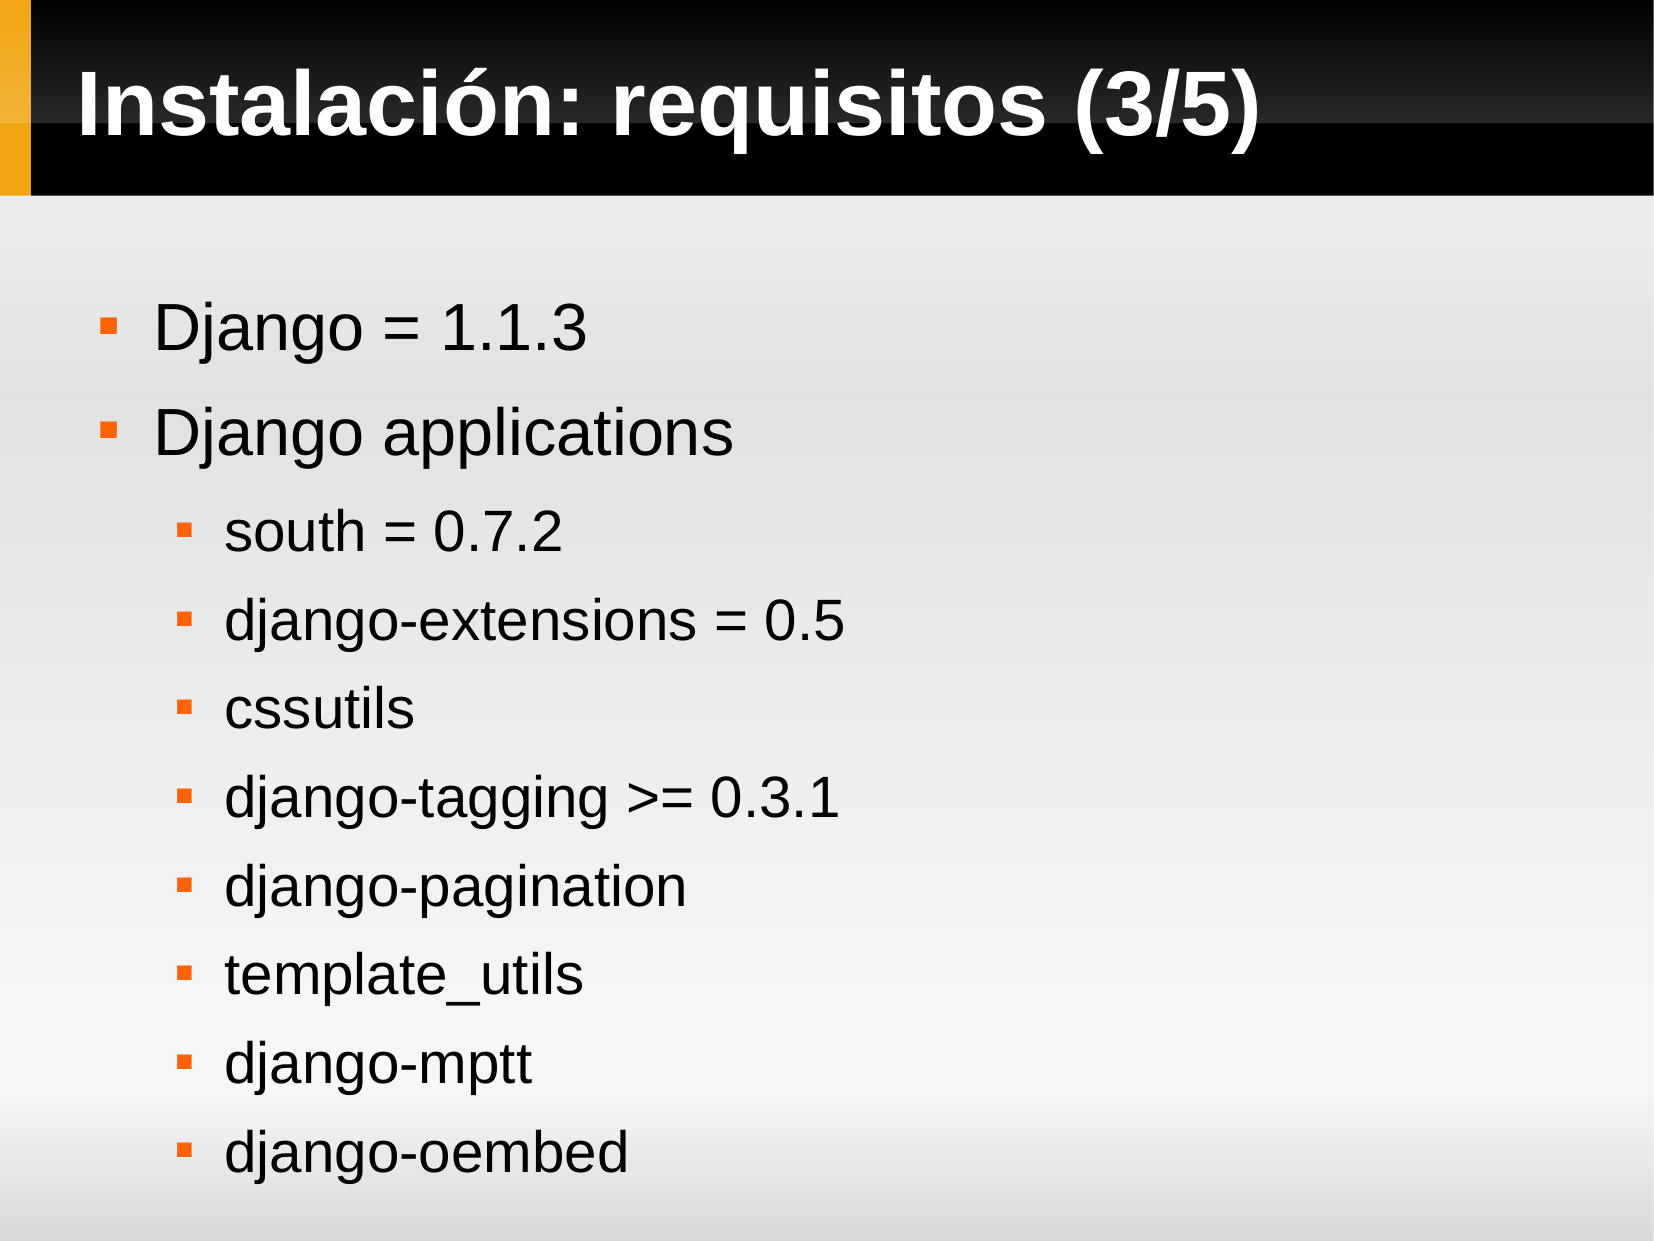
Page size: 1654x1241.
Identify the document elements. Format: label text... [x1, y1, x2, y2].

picture [0, 0, 1654, 1241]
list Django = 1.1.3 Django applications south = 0.7.2 django-extensions = 0.5 cssutils django-tagging >= 0.3.1 django-pagination template_utils django-mptt django-oembed [82, 290, 1571, 1185]
title Instalación: requisitos (3/5) [76, 0, 1565, 208]
